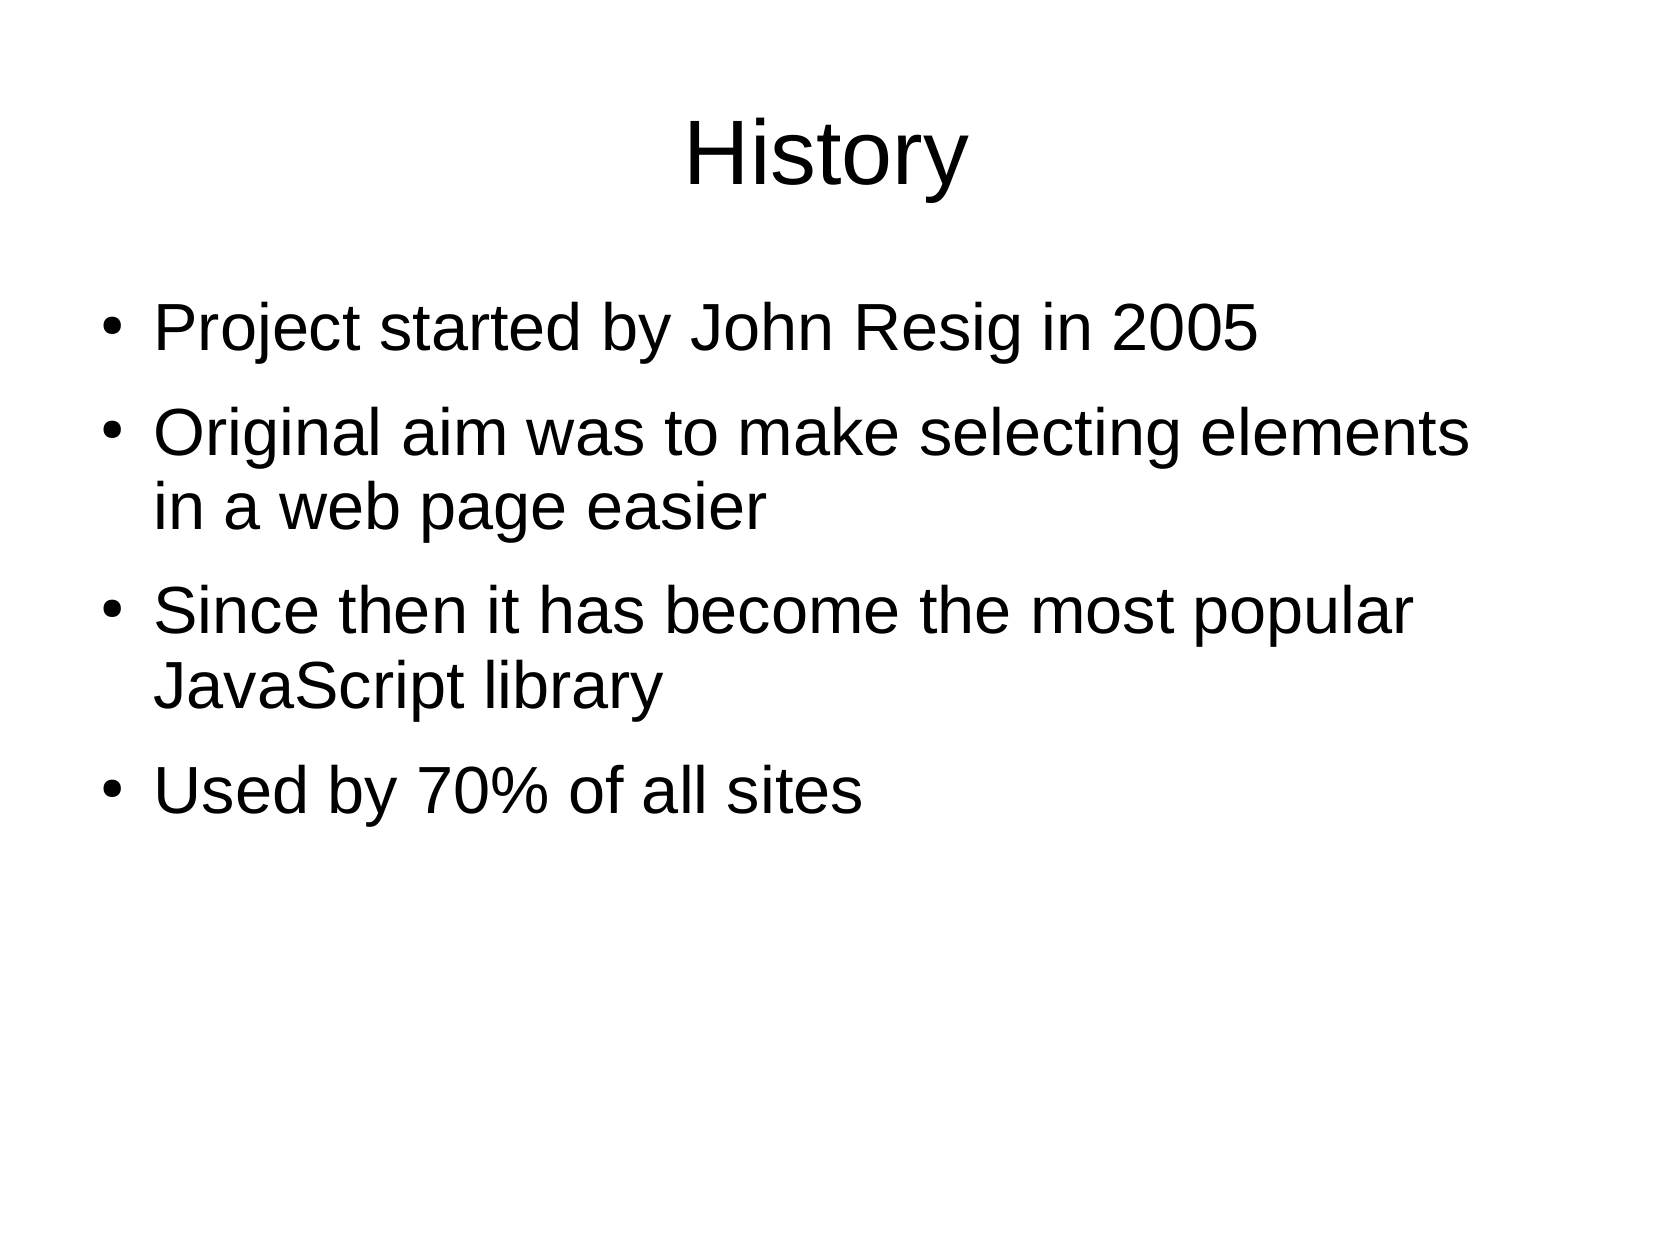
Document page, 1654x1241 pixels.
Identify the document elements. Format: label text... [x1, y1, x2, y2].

list Project started by John Resig in 2005 Original aim was to make selecting elements in a web page easier Since then it has become the most popular JavaScript library Used by 70% of all sites [82, 290, 1538, 1010]
title History [82, 49, 1571, 257]
